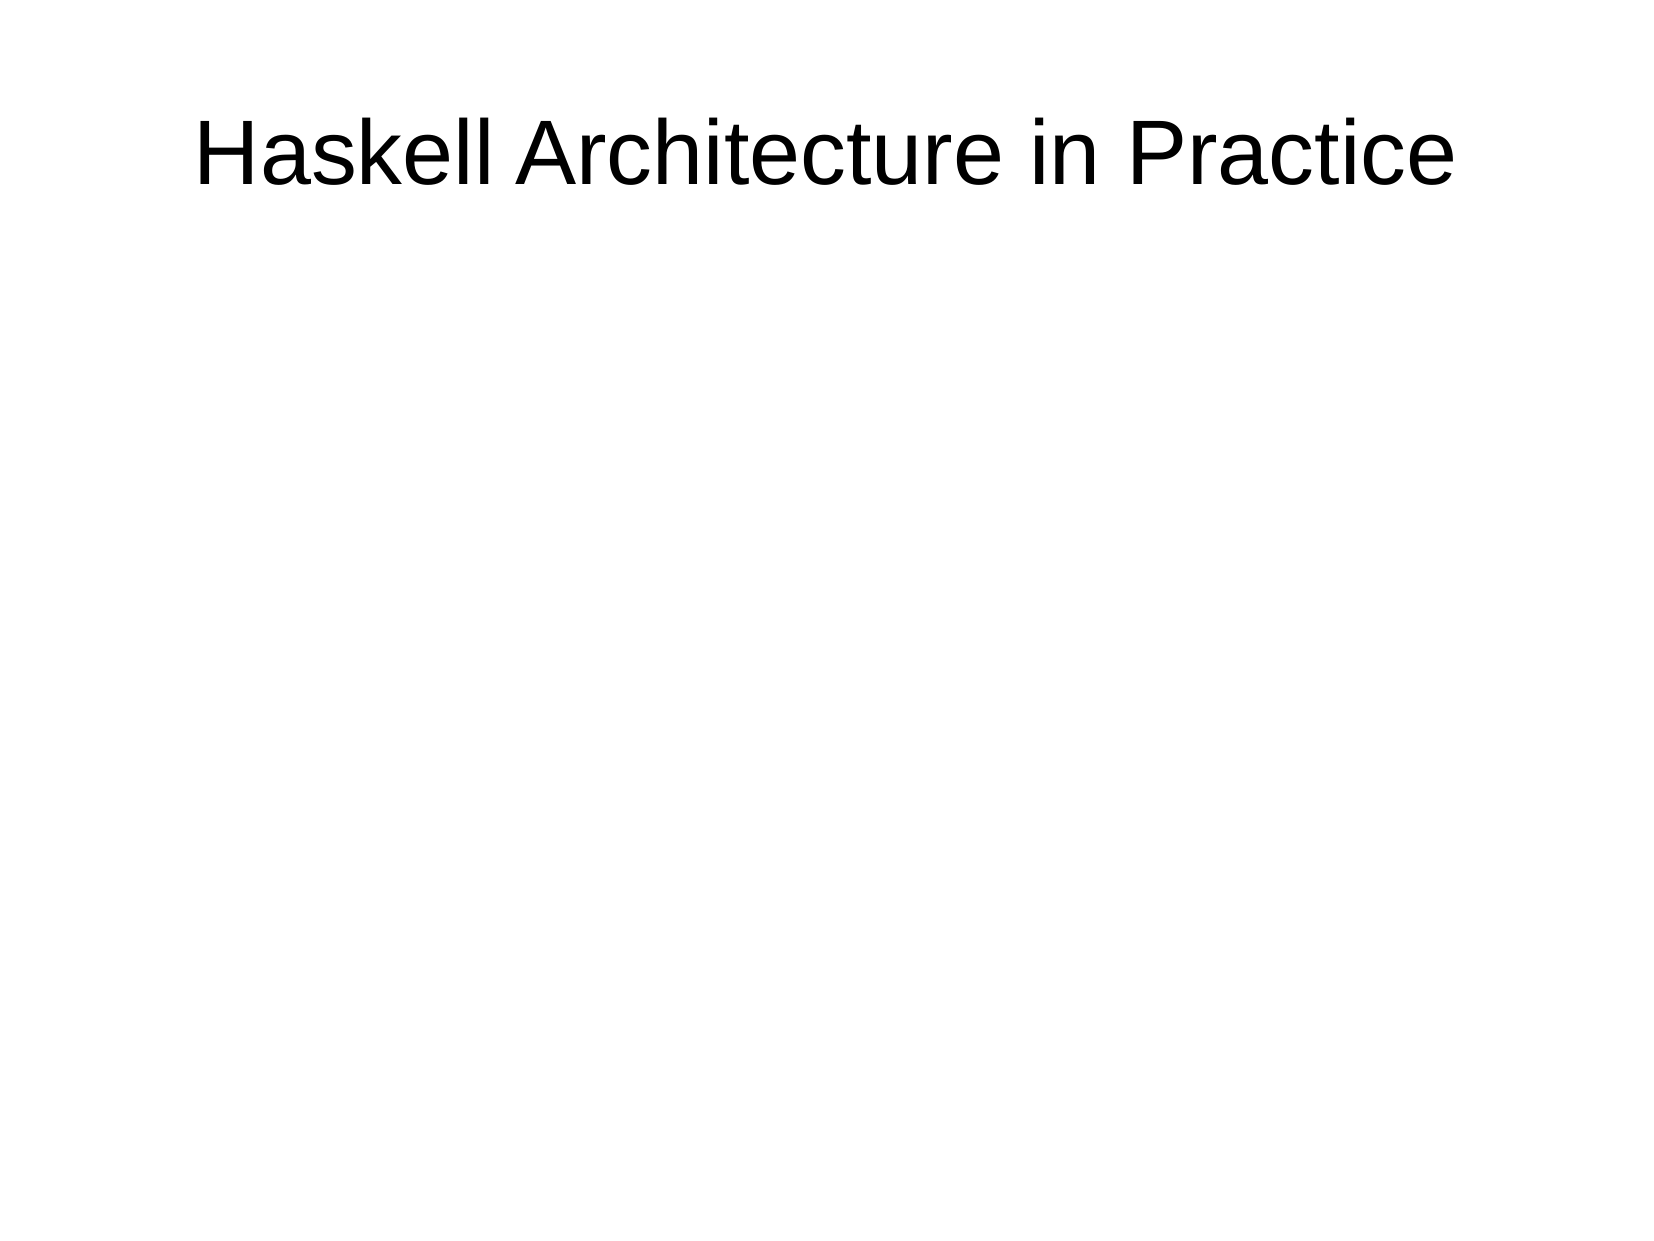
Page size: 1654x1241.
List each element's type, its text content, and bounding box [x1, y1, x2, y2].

title Haskell Architecture in Practice [82, 49, 1571, 257]
